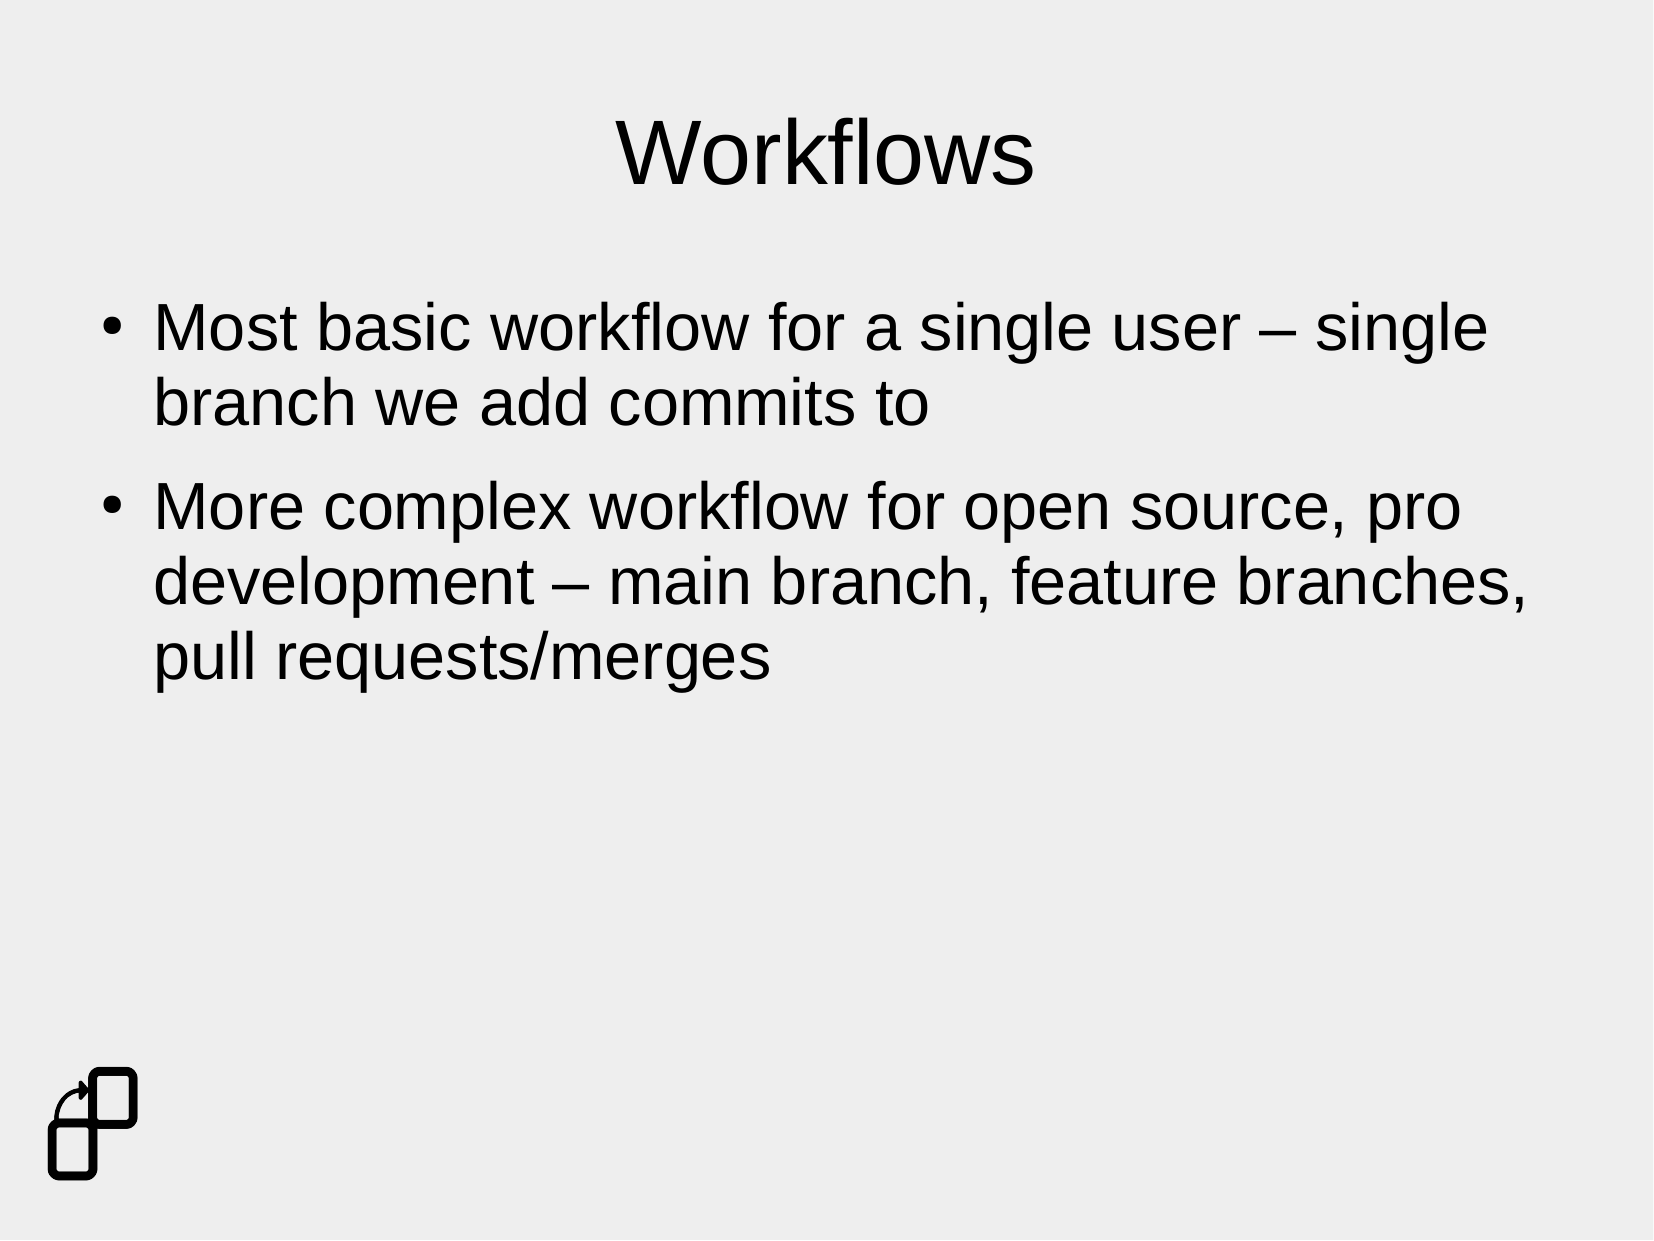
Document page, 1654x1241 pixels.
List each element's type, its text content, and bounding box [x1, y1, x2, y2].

title Workflows [82, 49, 1571, 257]
list Most basic workflow for a single user – single branch we add commits to More complex workflow for open source, pro development – main branch, feature branches, pull requests/merges [82, 290, 1571, 1010]
picture [30, 1062, 153, 1186]
